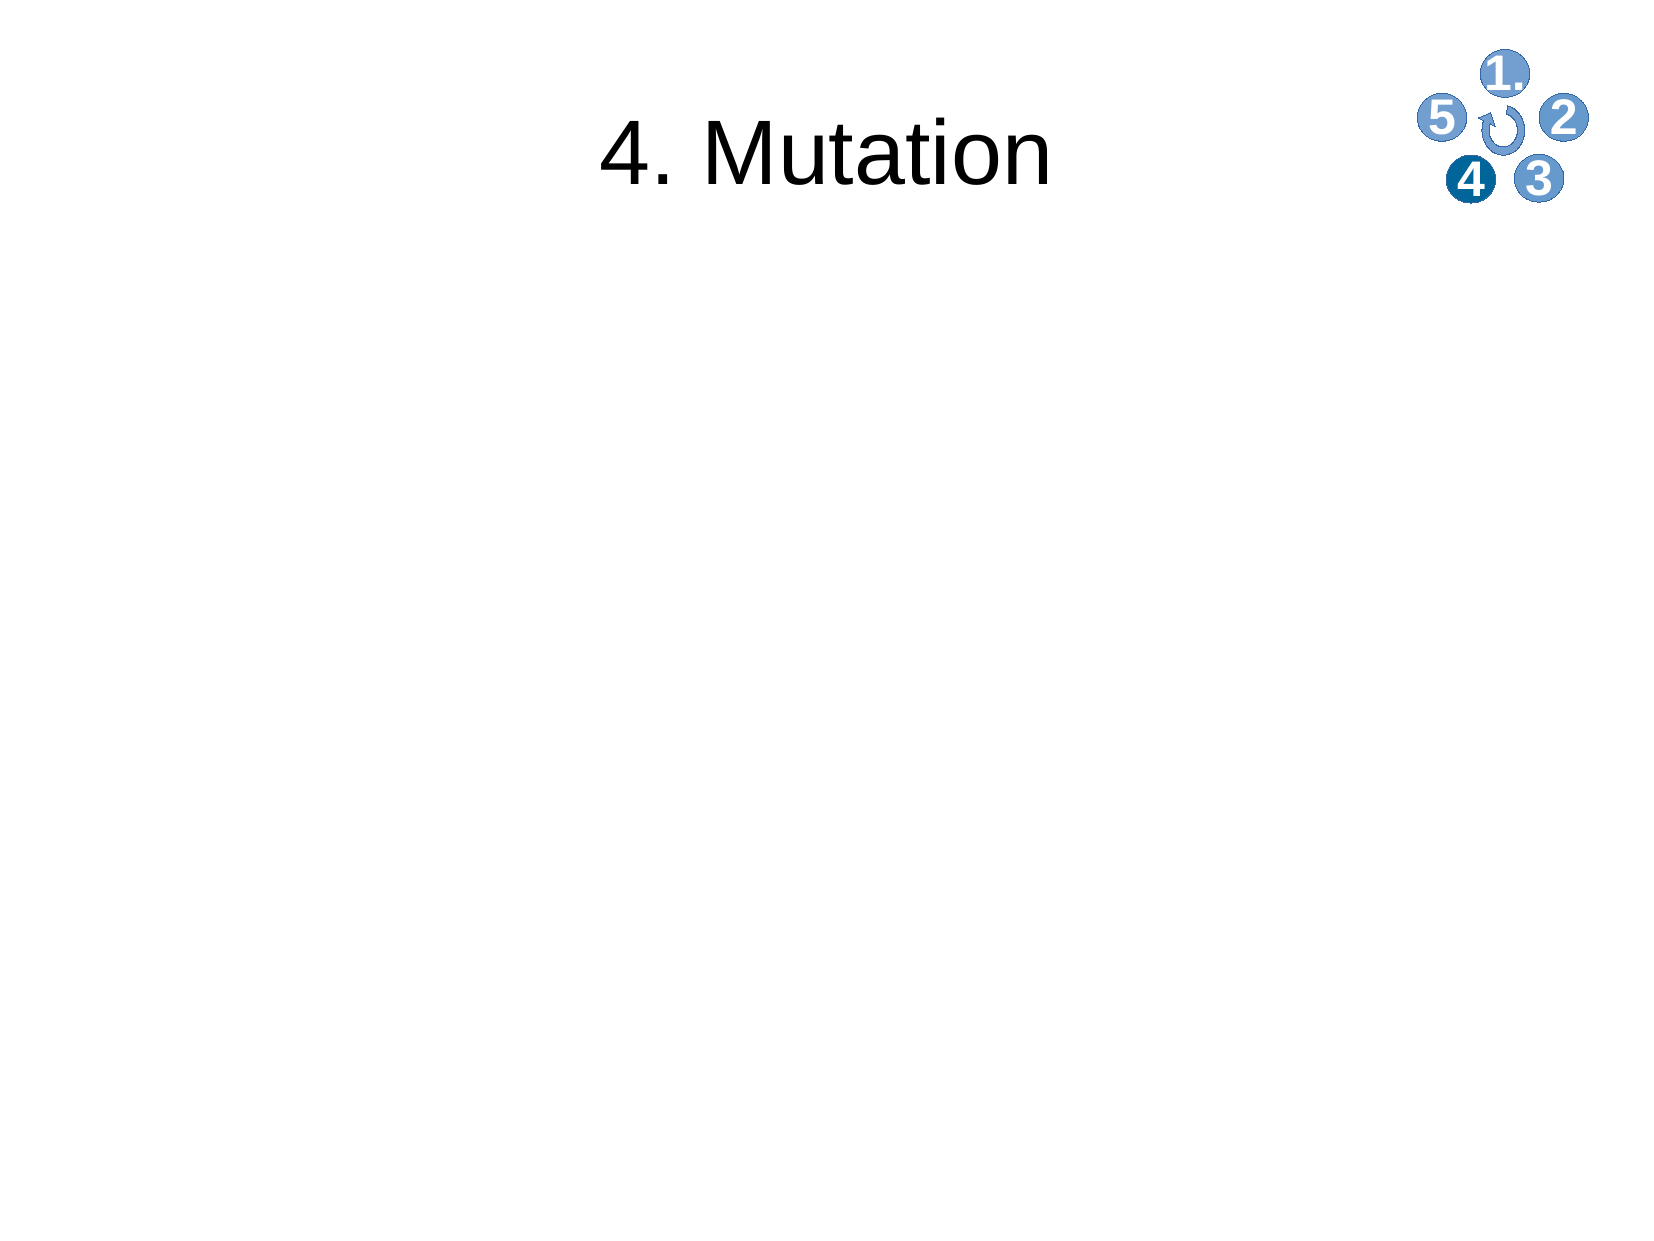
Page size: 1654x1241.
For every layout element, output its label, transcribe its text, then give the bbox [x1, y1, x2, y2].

text_box 1. [1480, 49, 1530, 98]
text_box 2 [1539, 93, 1589, 142]
text_box 4 [1446, 155, 1496, 204]
text_box [1478, 105, 1525, 156]
text_box 3 [1514, 154, 1564, 203]
title 4. Mutation [82, 49, 1571, 257]
text_box 5 [1417, 93, 1467, 142]
